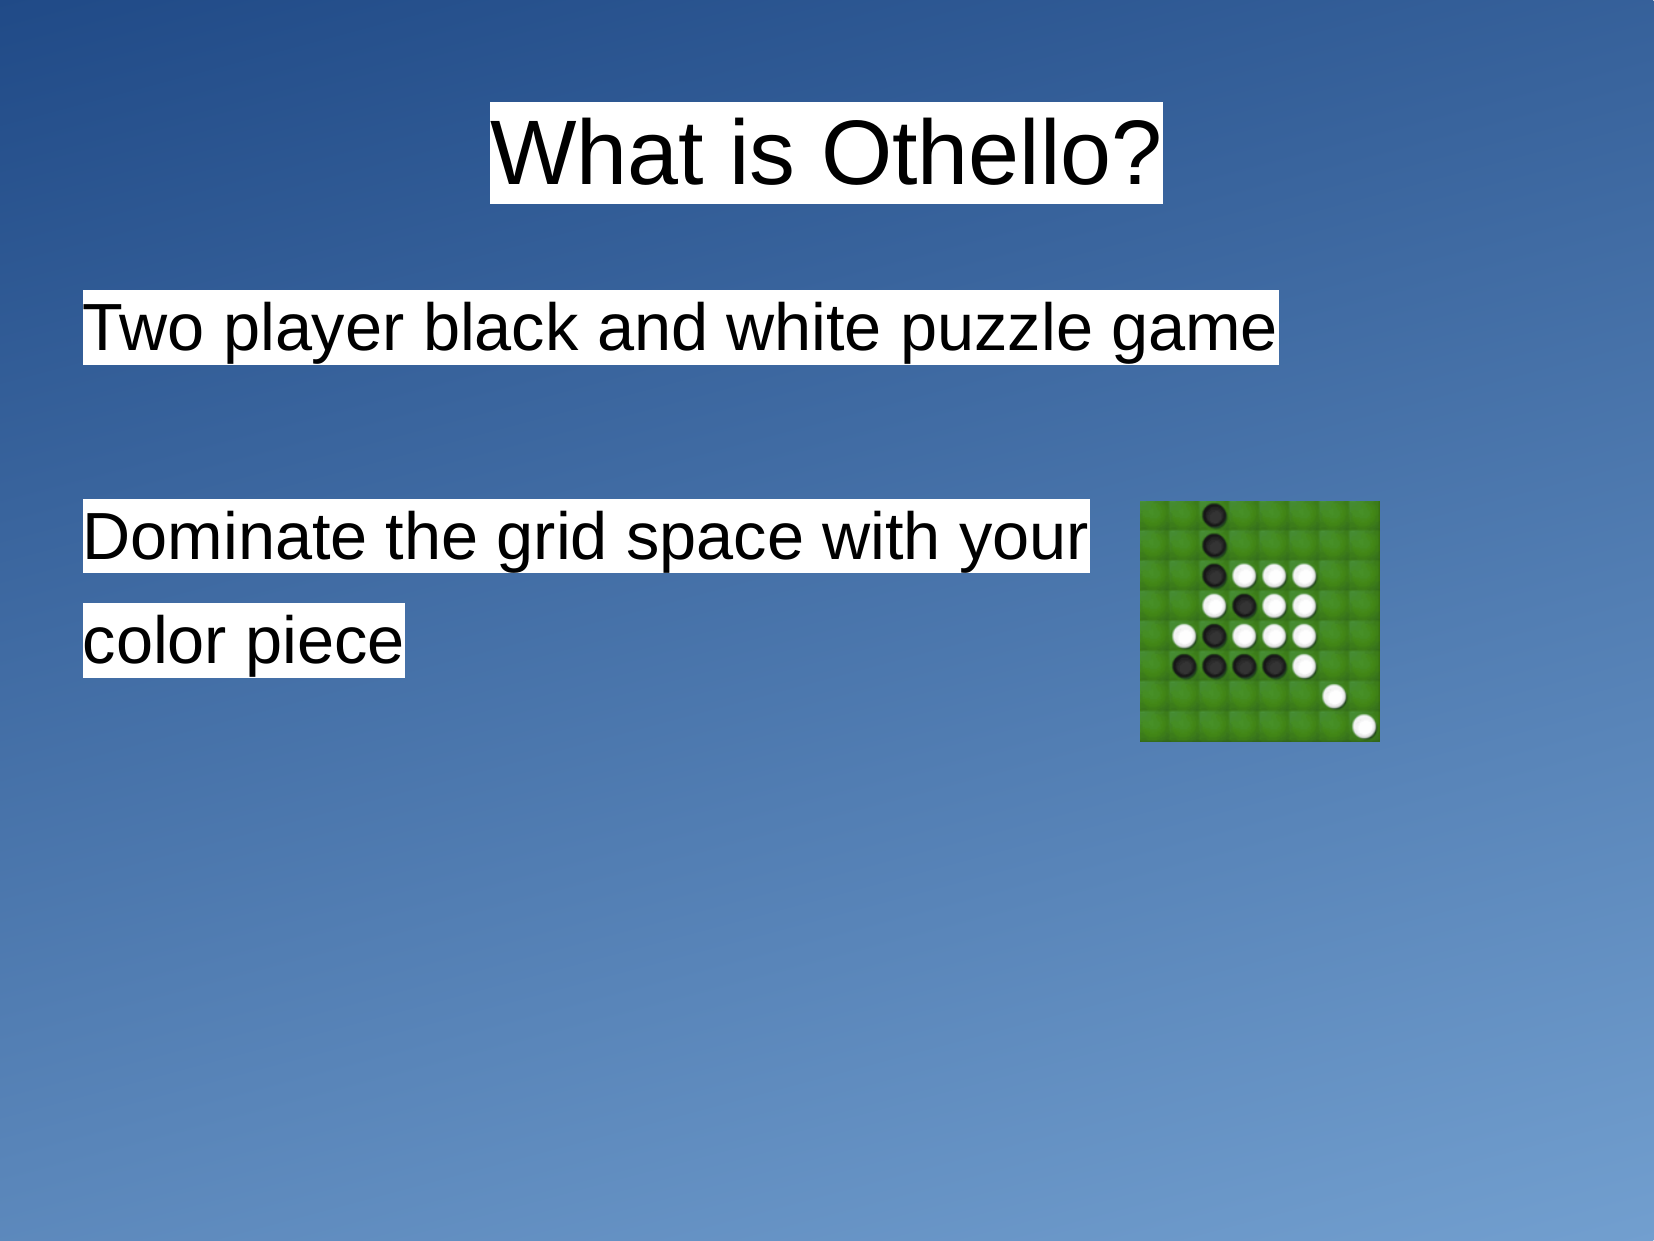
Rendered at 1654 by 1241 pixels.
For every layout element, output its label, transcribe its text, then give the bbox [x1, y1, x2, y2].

list Two player black and white puzzle game Dominate the grid space with your color piece [82, 290, 1571, 1010]
picture [1140, 501, 1380, 742]
title What is Othello? [82, 49, 1571, 257]
